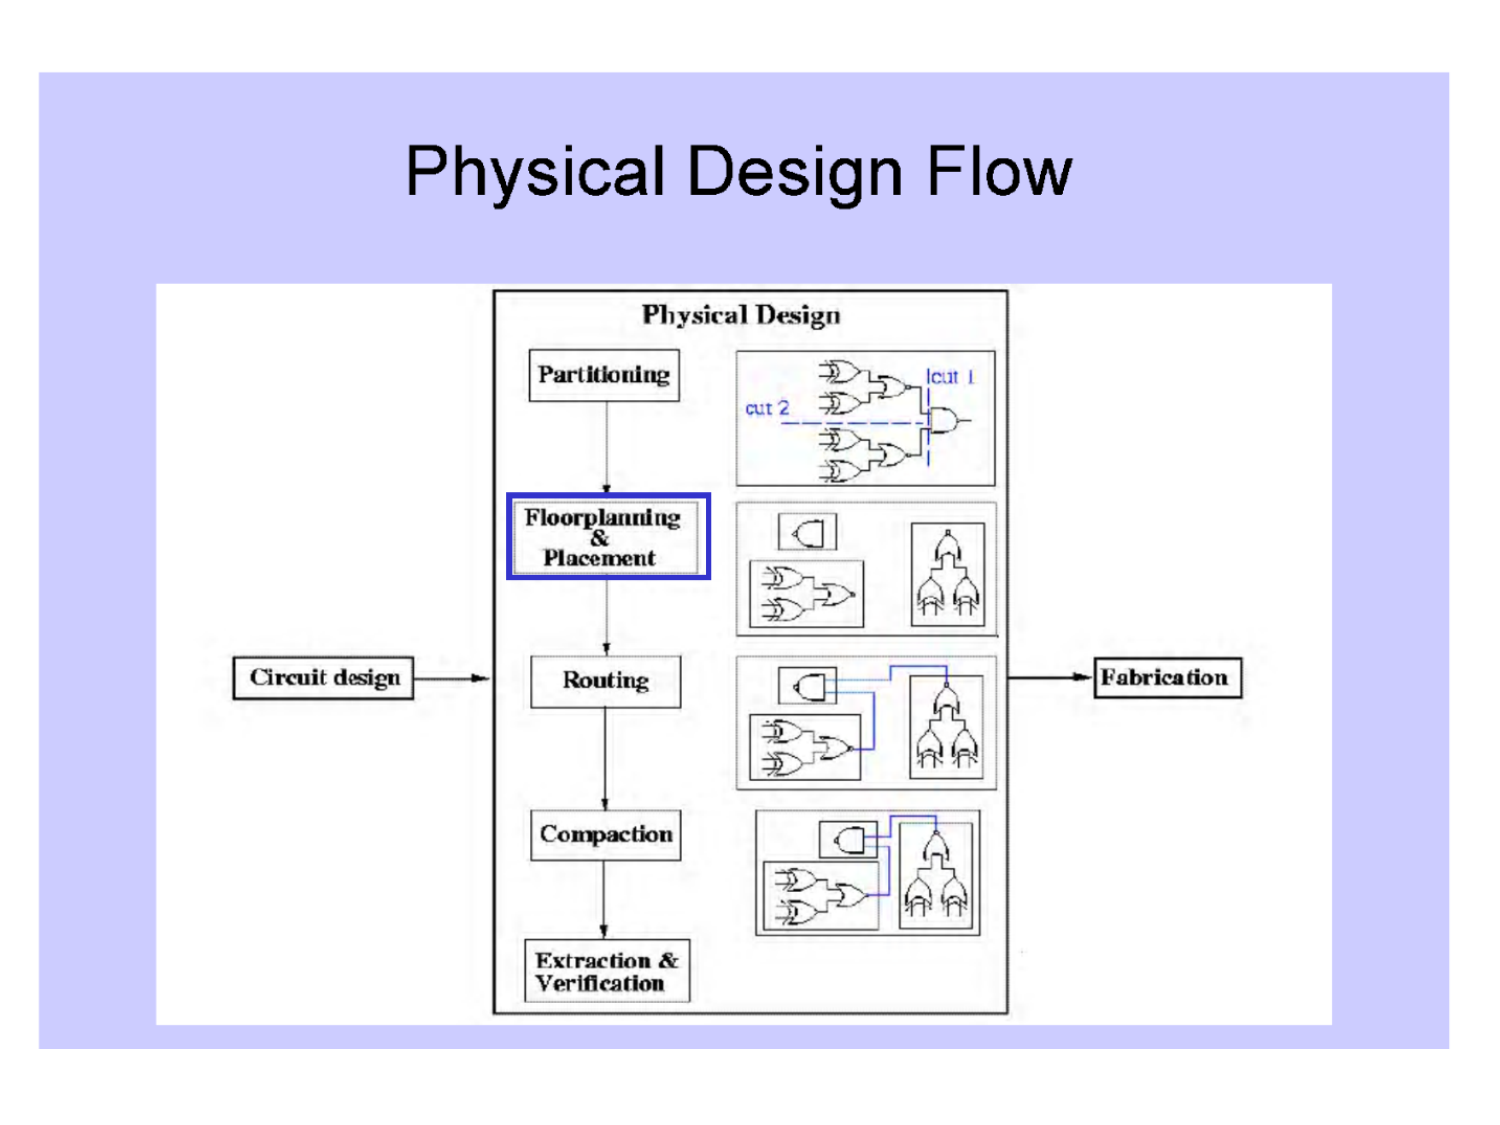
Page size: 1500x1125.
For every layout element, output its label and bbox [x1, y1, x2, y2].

picture [10, 62, 1490, 1049]
